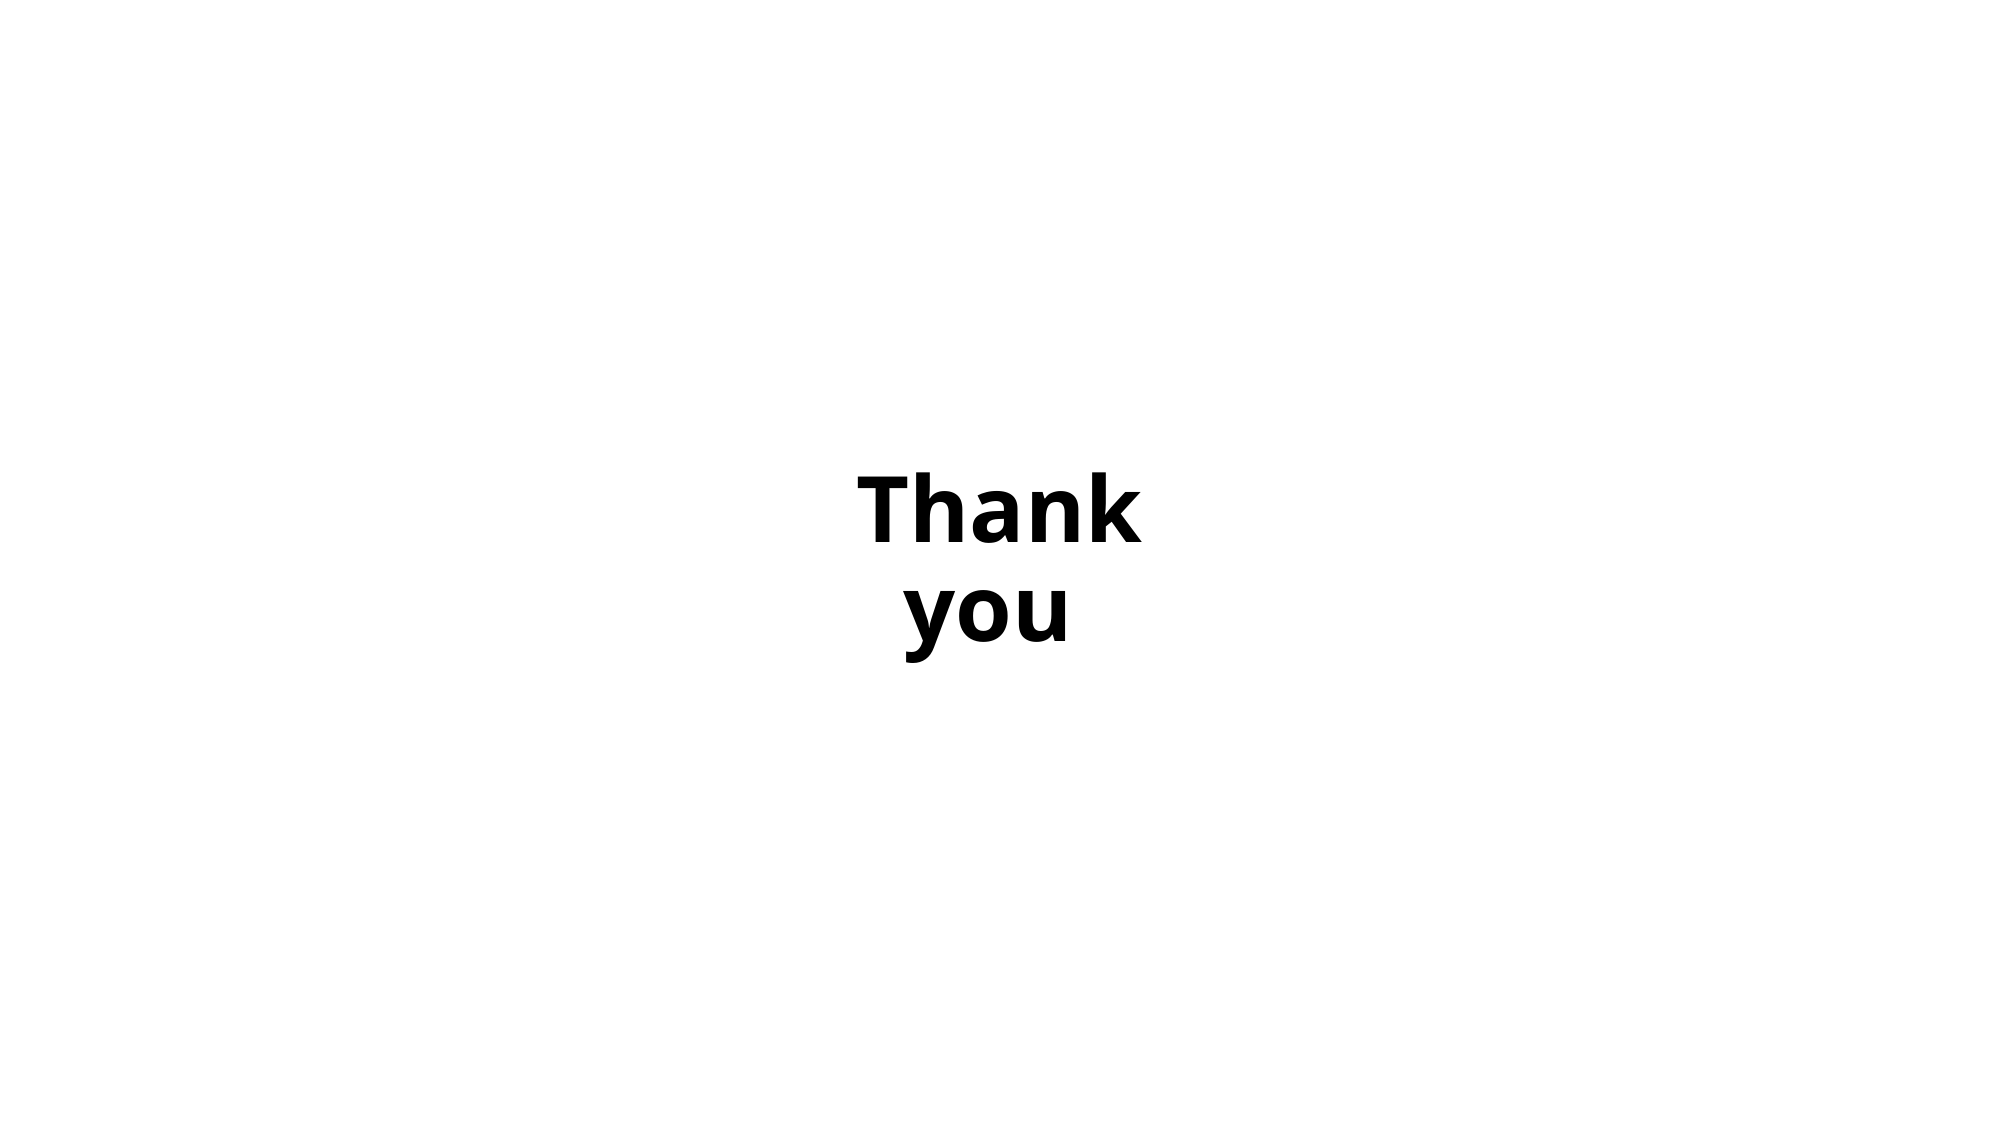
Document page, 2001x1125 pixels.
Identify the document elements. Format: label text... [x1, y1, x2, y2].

title Thank you [786, 453, 1214, 672]
